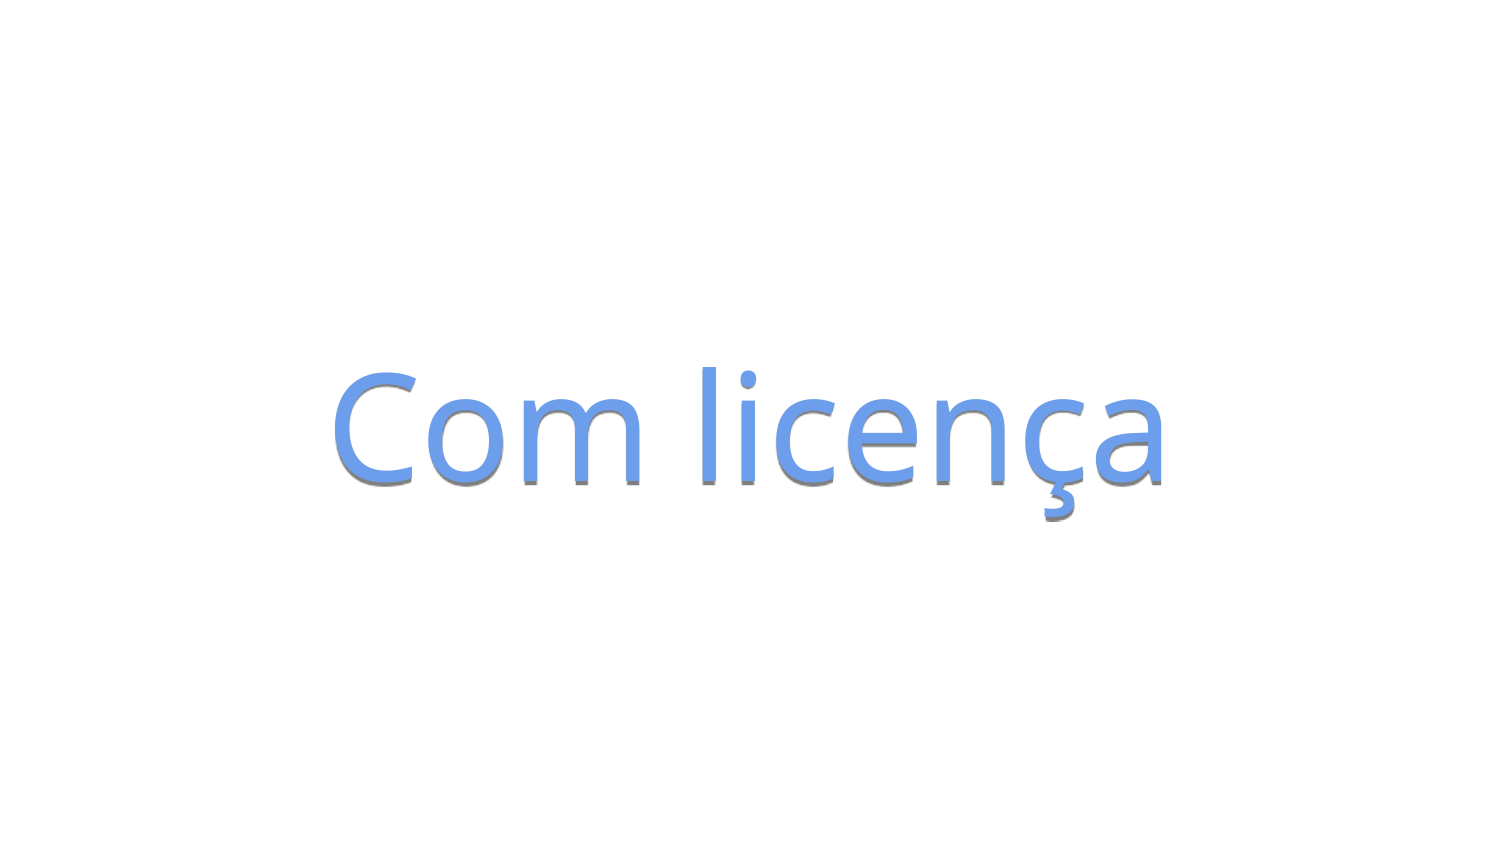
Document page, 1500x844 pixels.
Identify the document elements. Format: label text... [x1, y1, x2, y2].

title Com licença [51, 352, 1449, 491]
